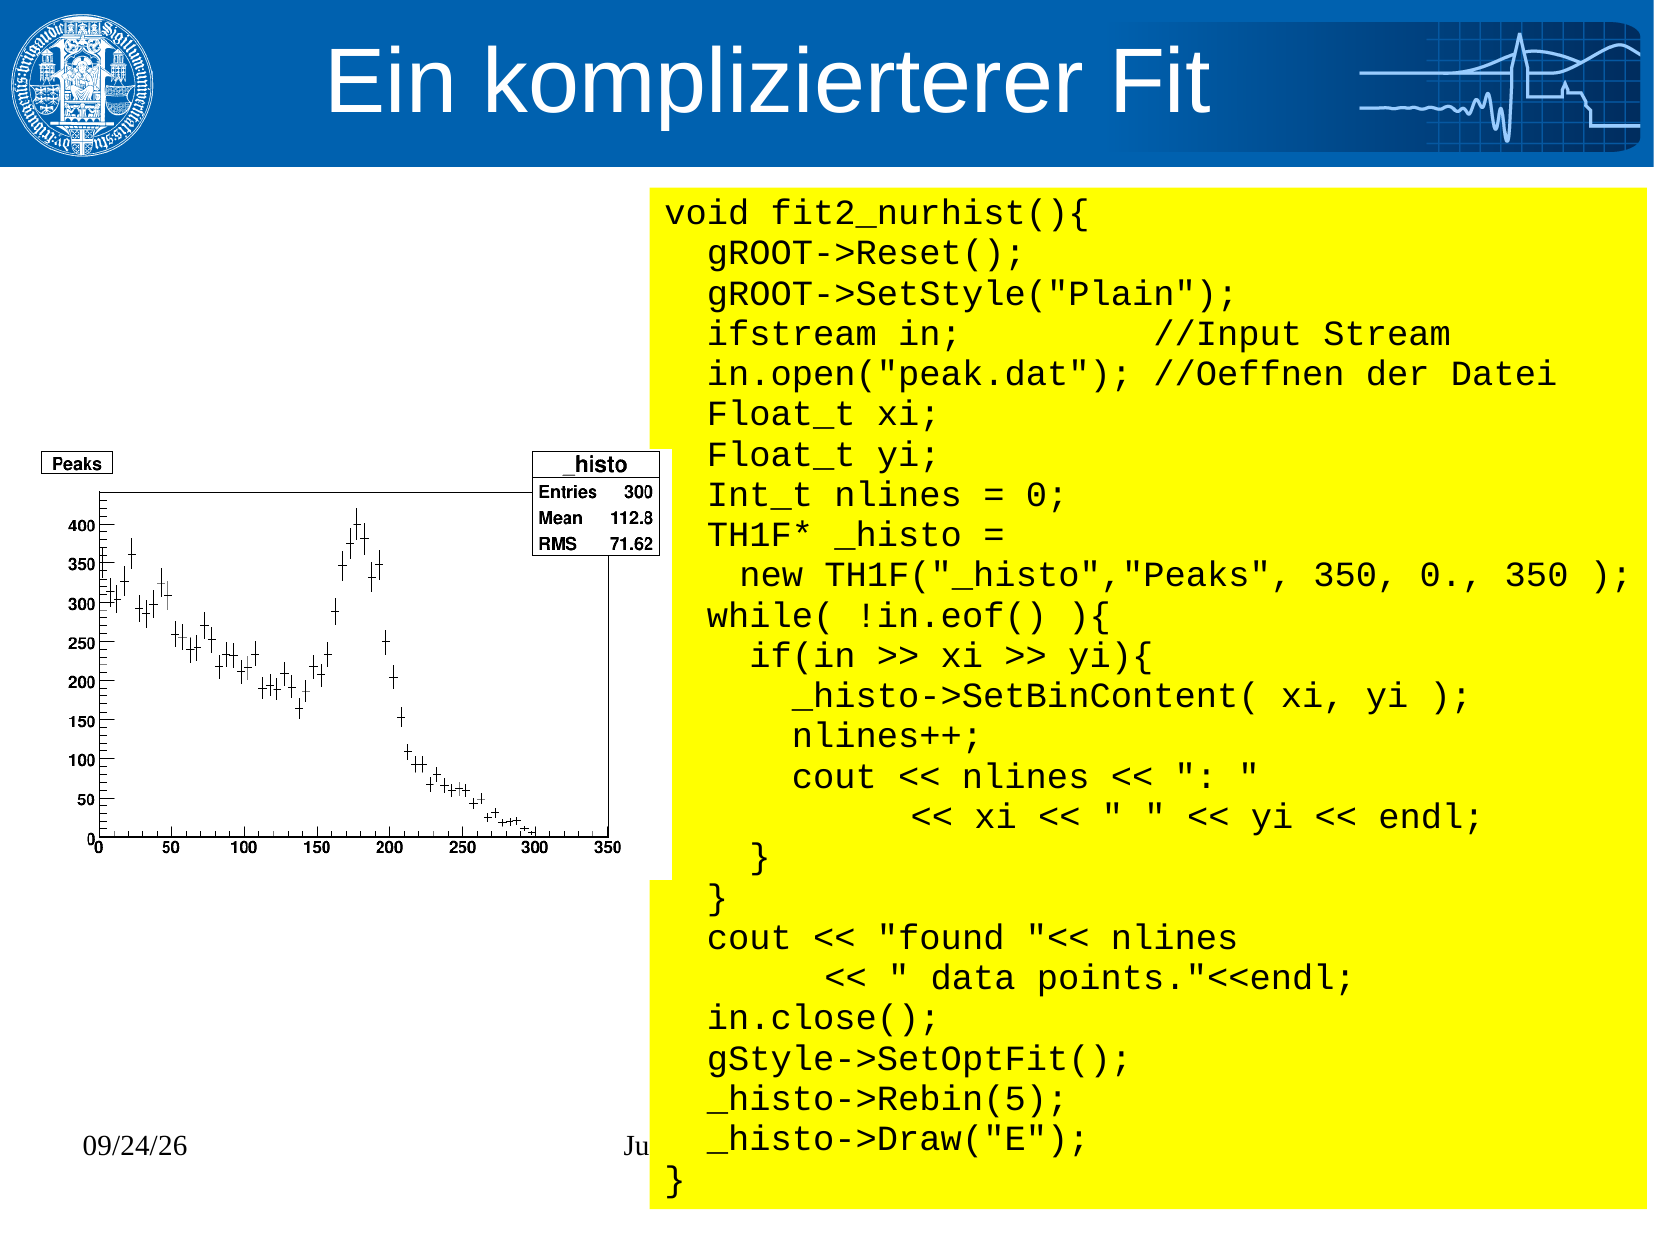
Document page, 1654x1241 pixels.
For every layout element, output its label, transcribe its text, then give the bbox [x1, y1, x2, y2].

text_box void fit2_nurhist(){ gROOT->Reset(); gROOT->SetStyle("Plain"); ifstream in; //Input Stream in.open("peak.dat"); //Oeffnen der Datei Float_t xi; Float_t yi; Int_t nlines = 0; TH1F* _histo = new TH1F("_histo","Peaks", 350, 0., 350 ); while( !in.eof() ){ if(in >> xi >> yi){ _histo->SetBinContent( xi, yi ); nlines++; cout << nlines << ": " << xi << " " << yi << endl; } } cout << "found "<< nlines << " data points."<<endl; in.close(); gStyle->SetOptFit(); _histo->Rebin(5); _histo->Draw("E"); } [649, 187, 1647, 1210]
picture [0, 0, 1654, 167]
picture [35, 449, 672, 880]
title Ein komplizierterer Fit [187, 11, 1351, 151]
